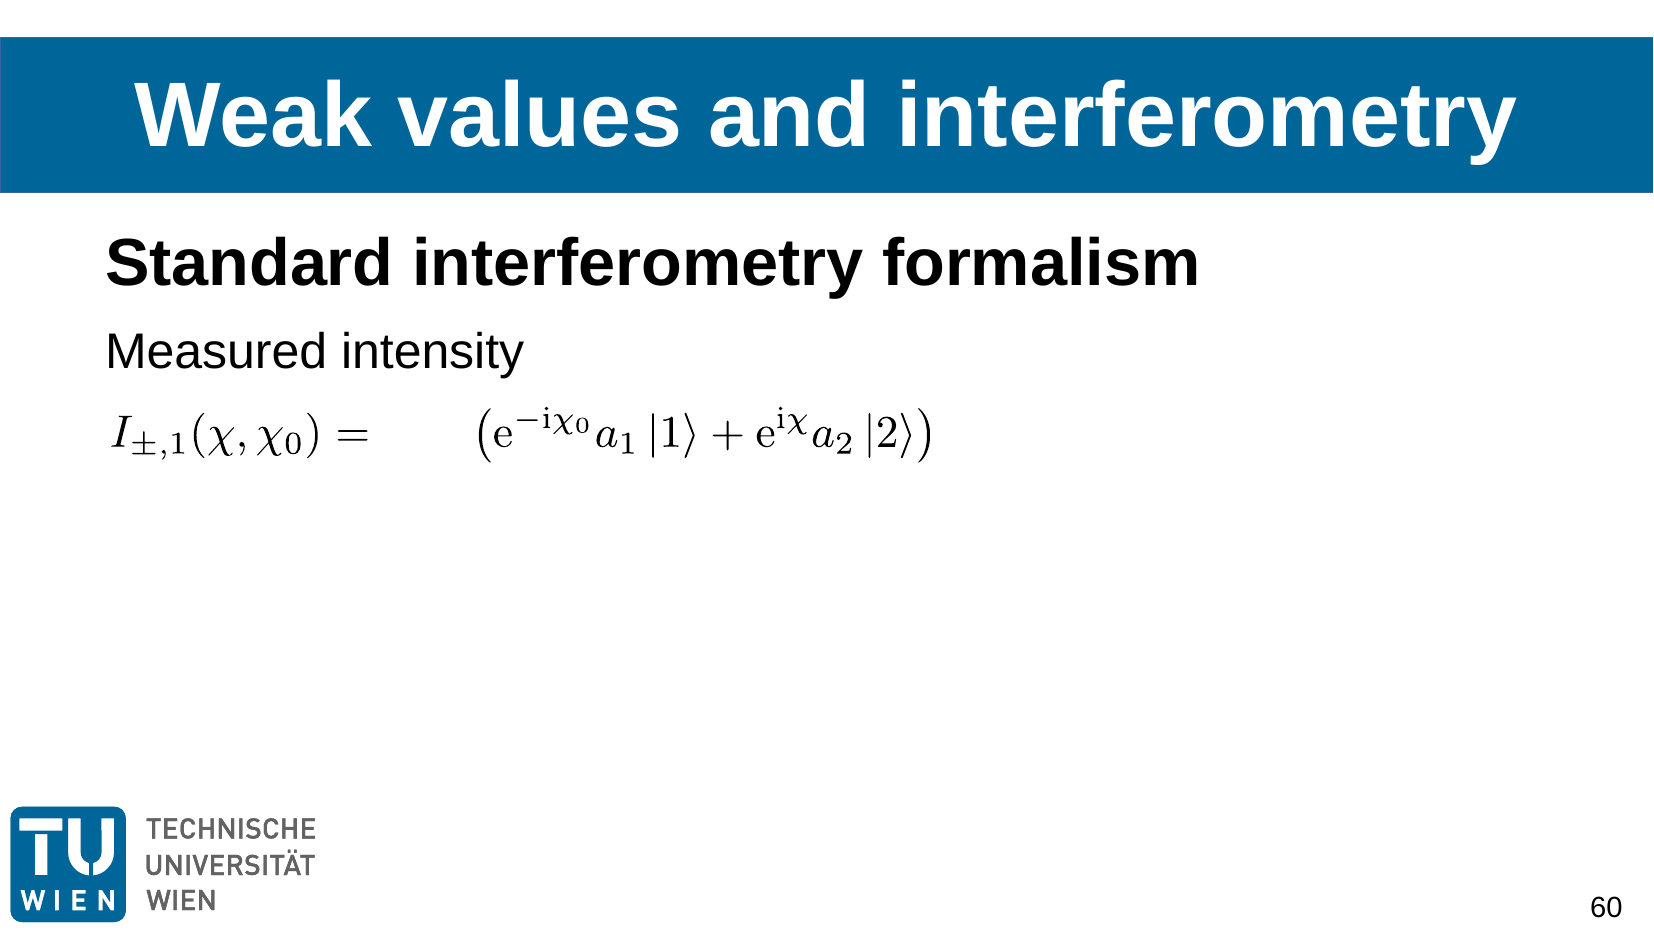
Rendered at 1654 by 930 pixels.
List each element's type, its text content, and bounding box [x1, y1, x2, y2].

title Weak values and interferometry [0, 37, 1653, 193]
list Standard interferometry formalism Measured intensity [105, 225, 1593, 391]
picture [465, 368, 930, 492]
picture [93, 368, 375, 492]
